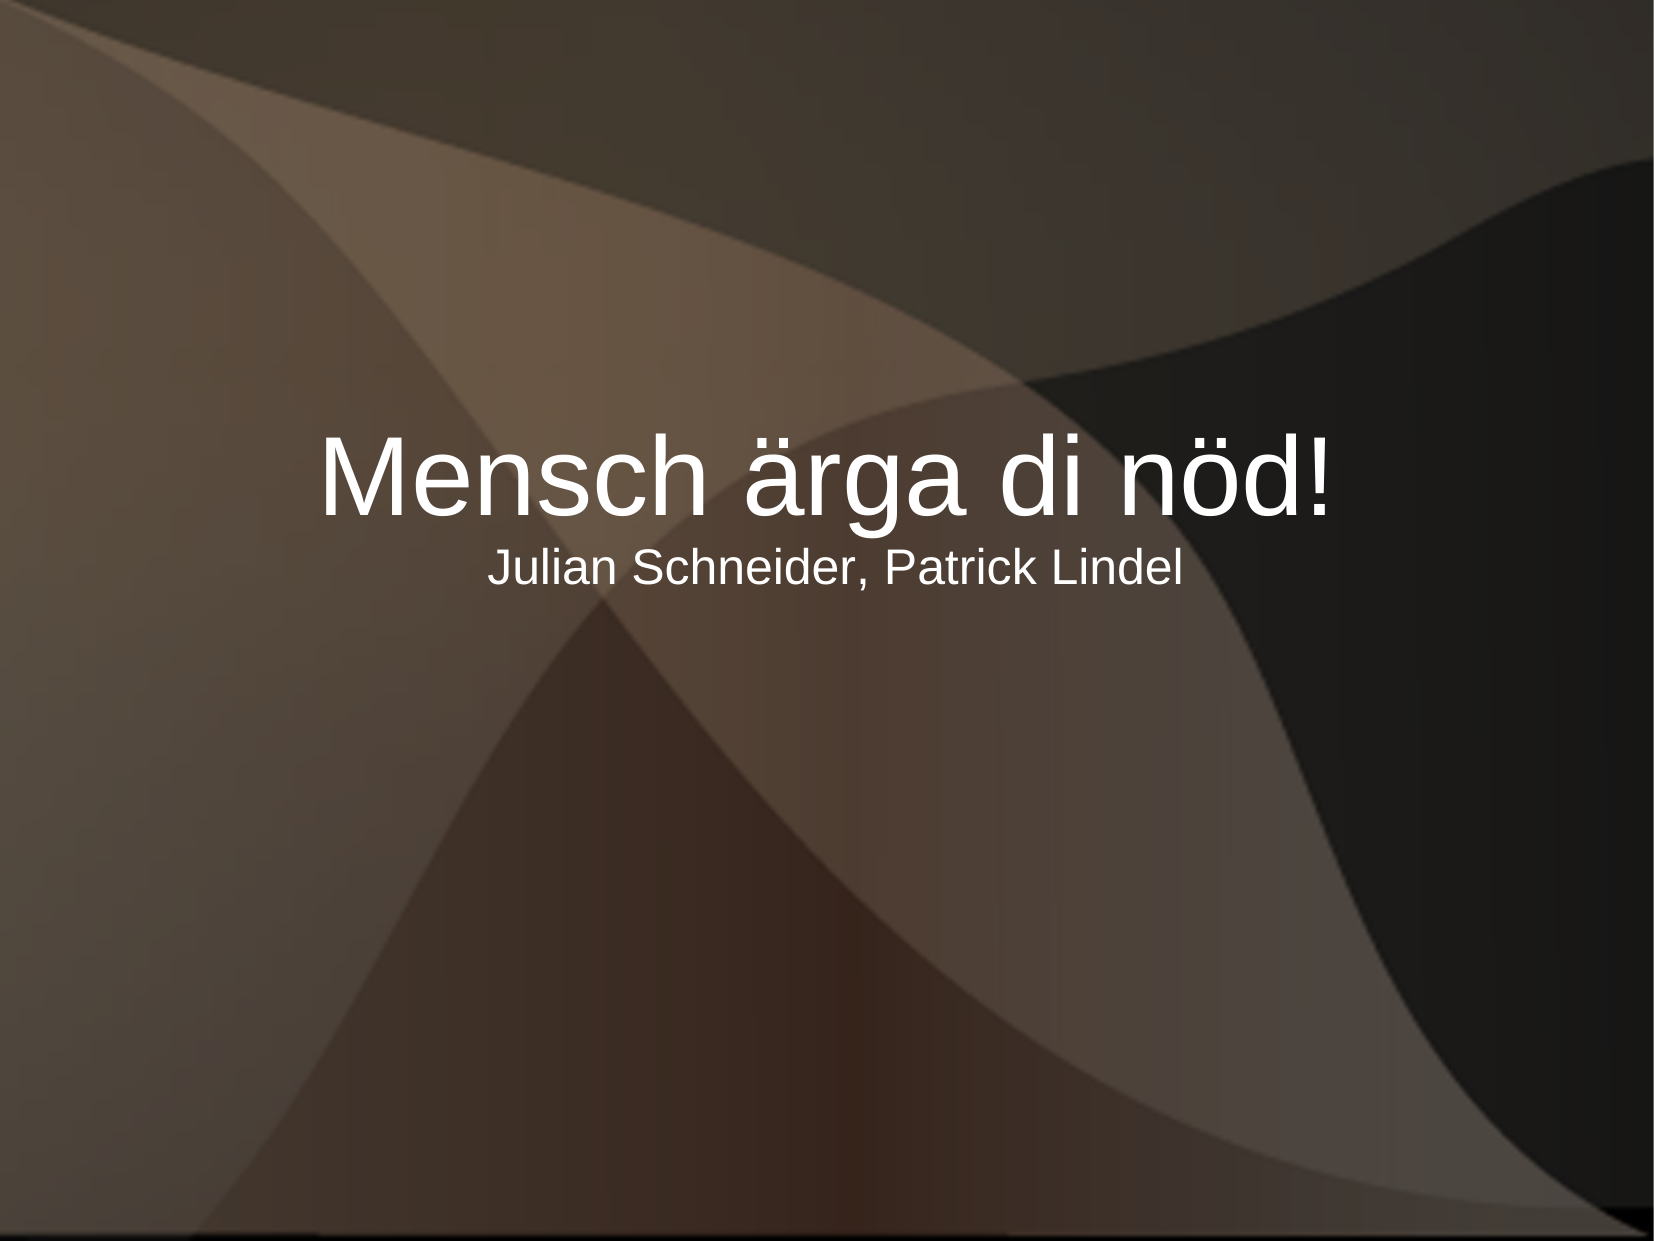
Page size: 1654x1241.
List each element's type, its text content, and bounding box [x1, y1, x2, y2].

subtitle Mensch ärga di nöd! Julian Schneider, Patrick Lindel [82, 49, 1571, 1109]
picture [0, 0, 1654, 1241]
